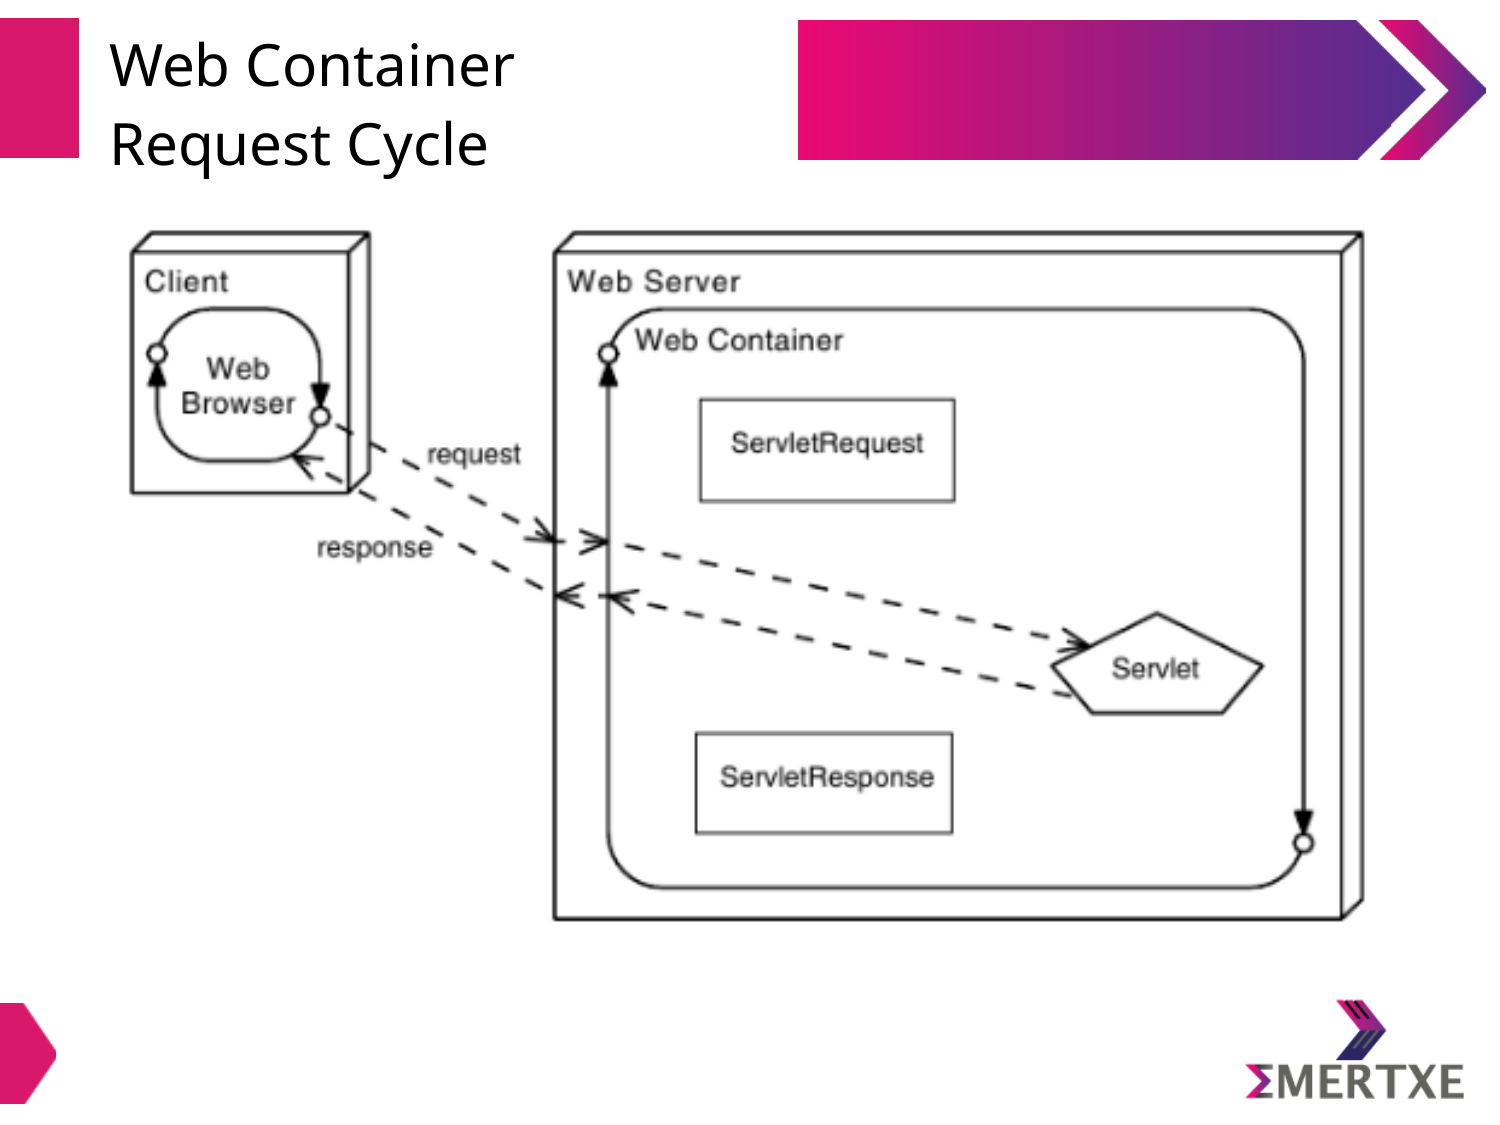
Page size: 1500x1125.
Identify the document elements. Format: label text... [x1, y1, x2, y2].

text_box Web Container Request Cycle [94, 16, 721, 168]
picture [94, 224, 1418, 934]
picture [798, 20, 1486, 160]
picture [1245, 996, 1465, 1099]
